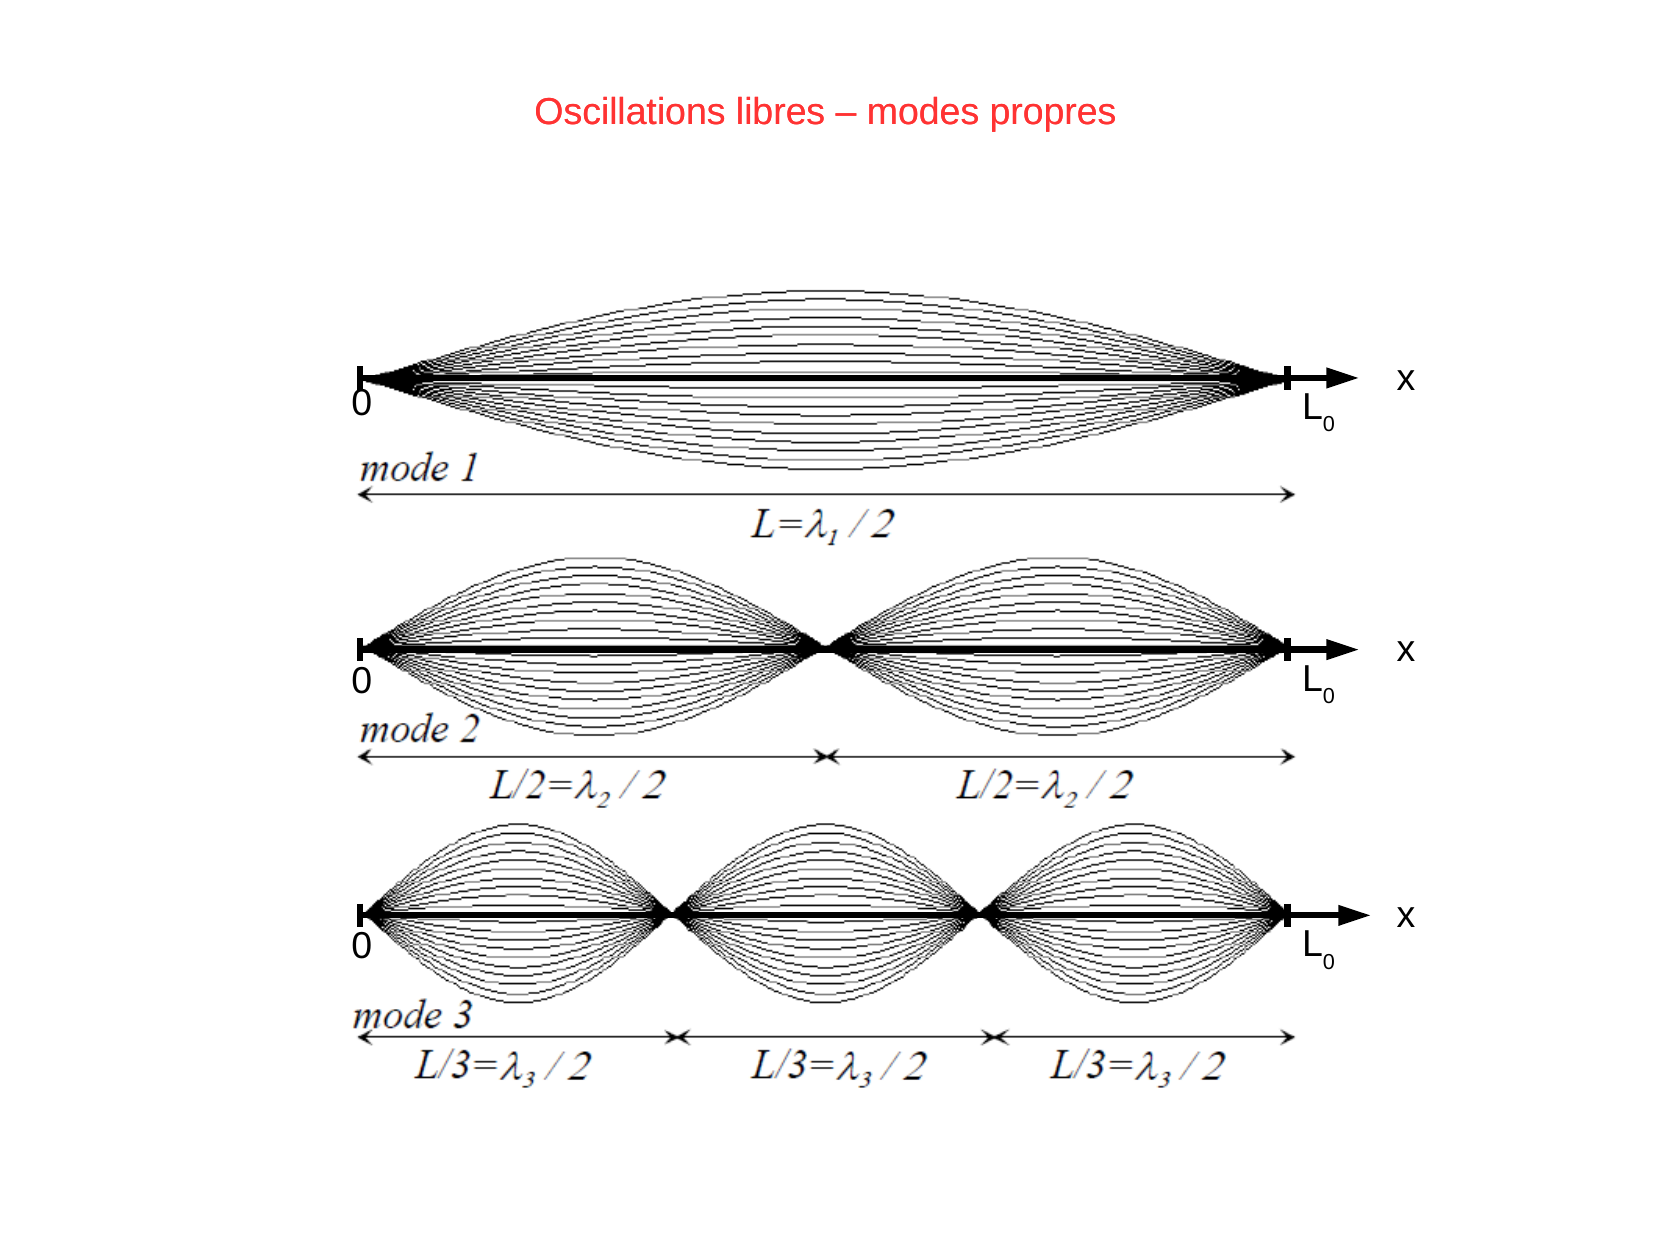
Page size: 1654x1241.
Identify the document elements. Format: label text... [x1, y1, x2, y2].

text_box 0 [336, 917, 396, 975]
text_box x [1381, 885, 1441, 943]
text_box x [1381, 348, 1441, 406]
text_box 0 [336, 374, 396, 432]
picture [310, 242, 1329, 1141]
text_box 0 [336, 651, 396, 709]
text_box L0 [1287, 915, 1359, 982]
text_box L0 [1287, 378, 1359, 444]
text_box Oscillations libres – modes propres [519, 82, 1134, 142]
text_box x [1381, 620, 1441, 678]
text_box L0 [1287, 649, 1359, 716]
